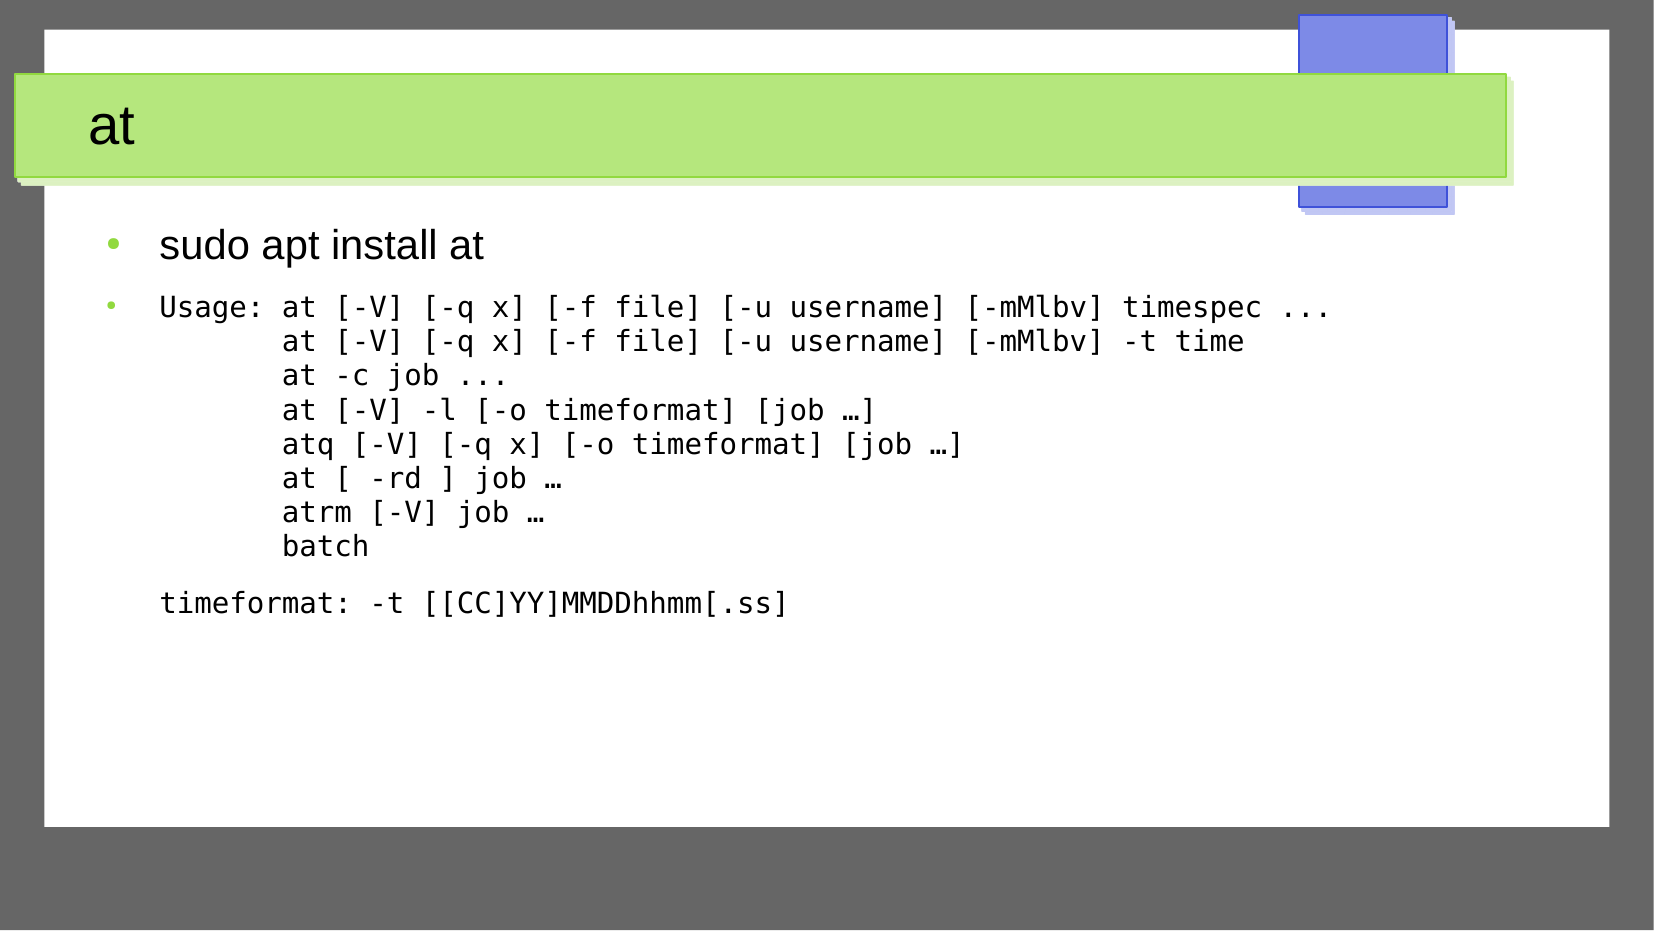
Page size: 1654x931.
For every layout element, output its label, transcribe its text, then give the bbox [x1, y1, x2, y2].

title at [88, 73, 1506, 178]
list sudo apt install at Usage: at [-V] [-q x] [-f file] [-u username] [-mMlbv] timespec ... at [-V] [-q x] [-f file] [-u username] [-mMlbv] -t time at -c job ... at [-V] -l [-o timeformat] [job …] atq [-V] [-q x] [-o timeformat] [job …] at [ -rd ] job … atrm [-V] job … batch timeformat: -t [[CC]YY]MMDDhhmm[.ss] [88, 221, 1538, 813]
